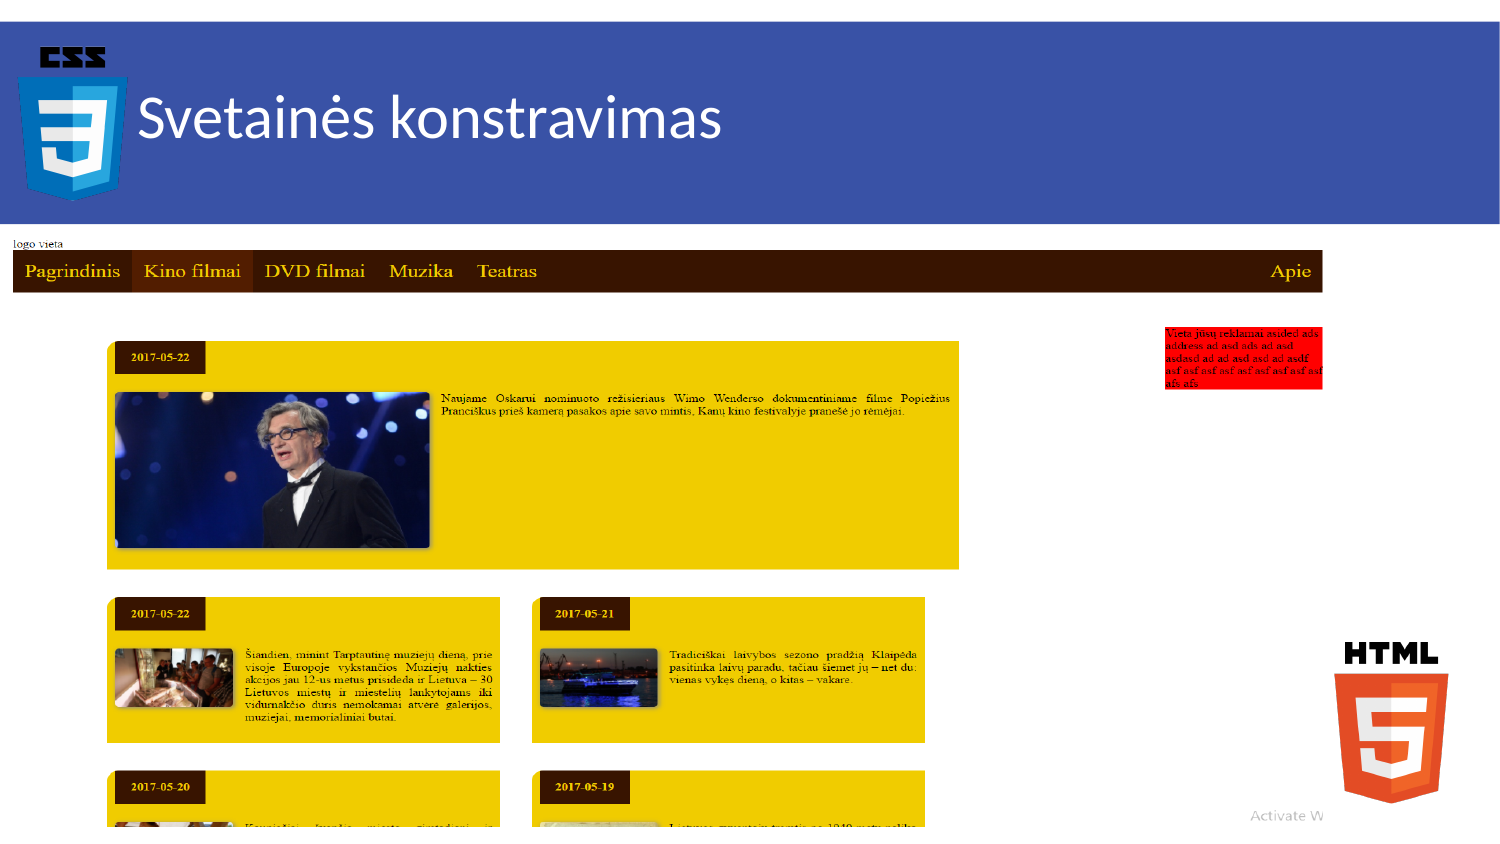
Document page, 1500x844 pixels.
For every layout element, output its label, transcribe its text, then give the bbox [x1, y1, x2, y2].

picture [11, 236, 1323, 827]
picture [1334, 641, 1449, 804]
picture [17, 46, 128, 201]
title Svetainės konstravimas [128, 72, 1500, 167]
